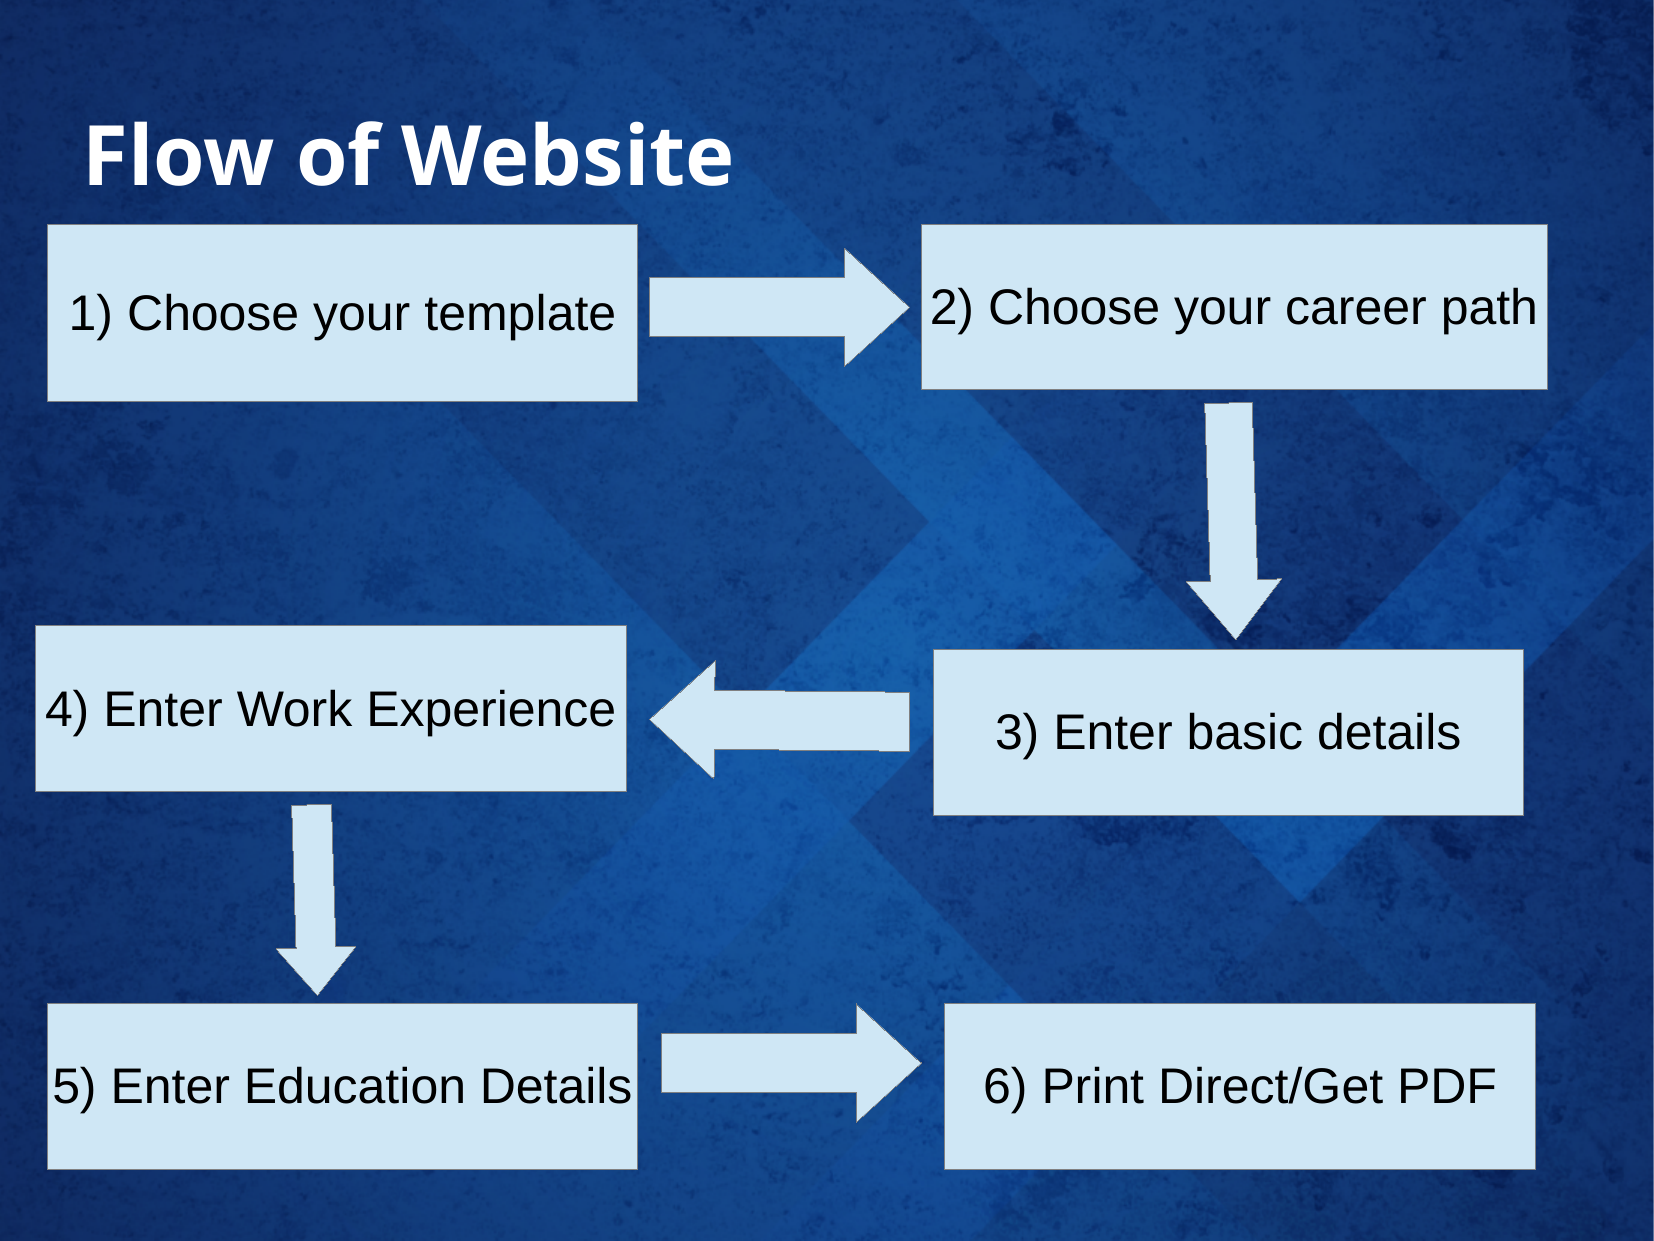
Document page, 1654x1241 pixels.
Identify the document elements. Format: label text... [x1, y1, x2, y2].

text_box 3) Enter basic details [933, 649, 1524, 816]
text_box [1186, 402, 1282, 640]
text_box [649, 660, 910, 779]
title Flow of Website [82, 49, 1571, 257]
text_box 1) Choose your template [47, 224, 638, 402]
text_box 4) Enter Work Experience [35, 625, 627, 792]
text_box 5) Enter Education Details [47, 1003, 638, 1170]
text_box 2) Choose your career path [921, 224, 1548, 390]
picture [0, 0, 1654, 1241]
text_box [649, 248, 910, 367]
text_box 6) Print Direct/Get PDF [944, 1003, 1536, 1170]
text_box [276, 804, 356, 996]
text_box [661, 1003, 922, 1123]
